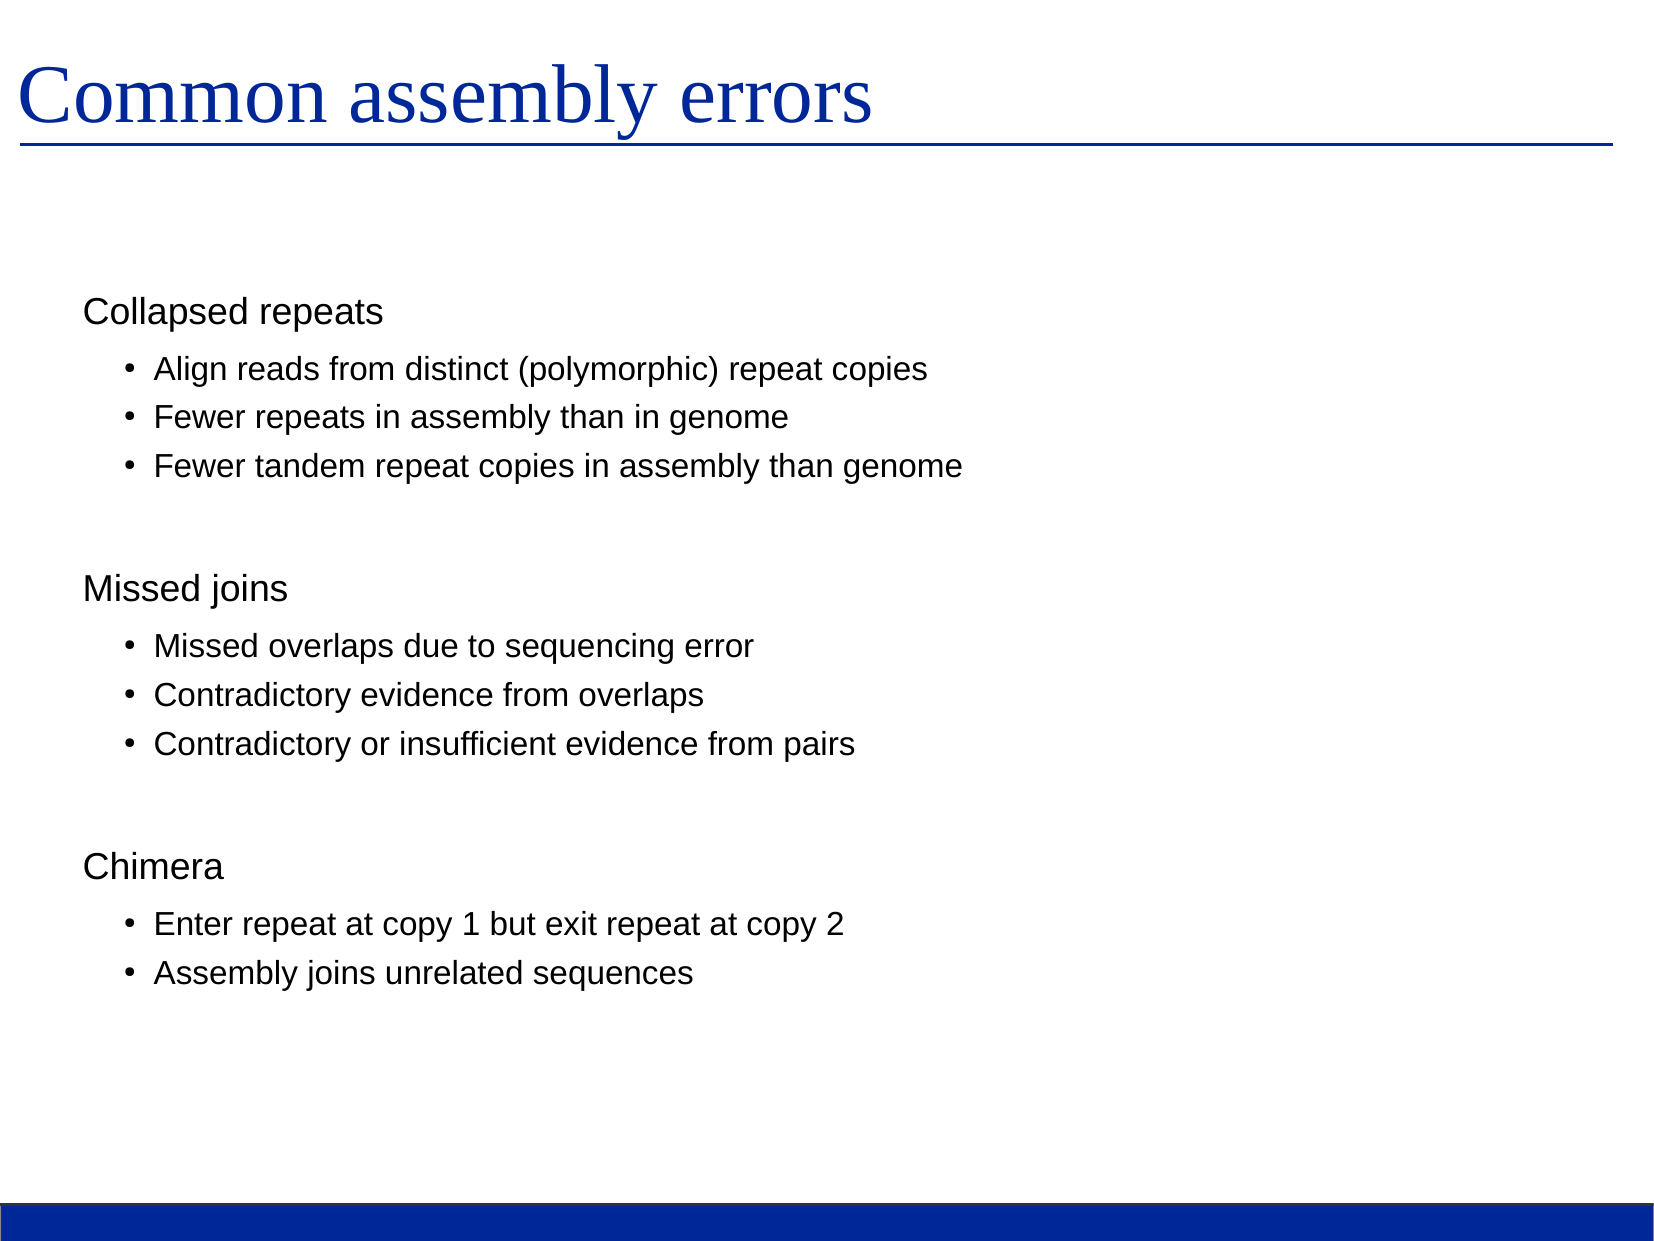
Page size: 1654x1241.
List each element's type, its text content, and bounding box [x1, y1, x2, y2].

list Collapsed repeats Align reads from distinct (polymorphic) repeat copies Fewer repeats in assembly than in genome Fewer tandem repeat copies in assembly than genome Missed joins Missed overlaps due to sequencing error Contradictory evidence from overlaps Contradictory or insufficient evidence from pairs Chimera Enter repeat at copy 1 but exit repeat at copy 2 Assembly joins unrelated sequences [82, 290, 1571, 1109]
title Common assembly errors [17, 0, 1589, 198]
